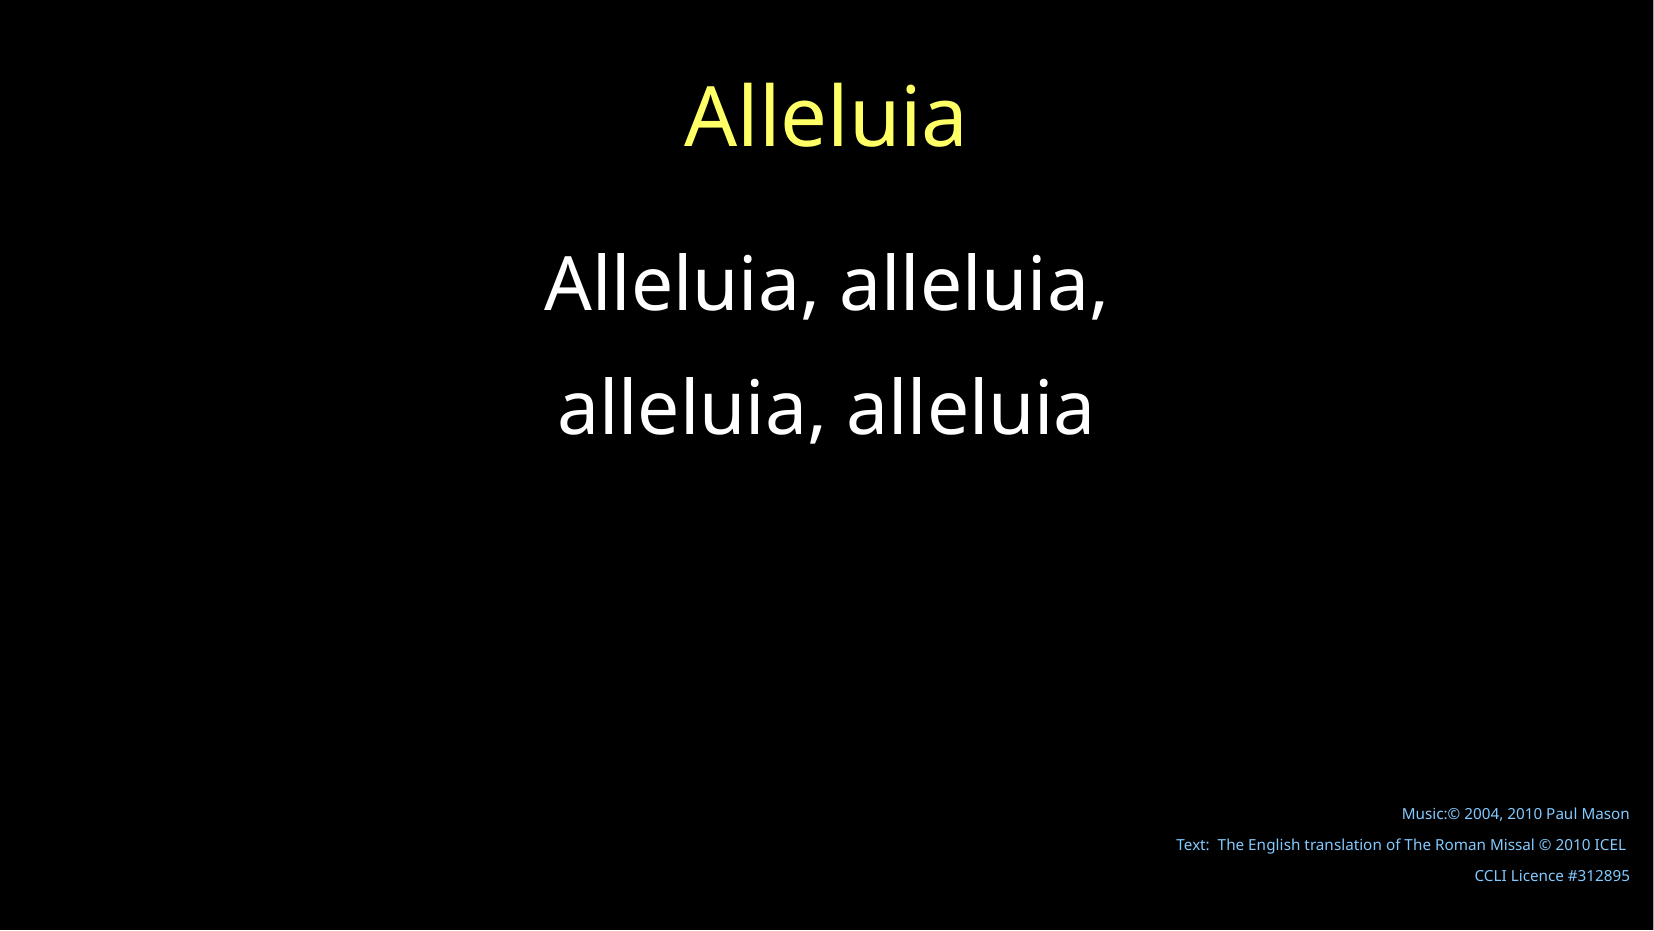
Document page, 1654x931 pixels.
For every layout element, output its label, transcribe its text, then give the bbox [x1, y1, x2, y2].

list Alleluia, alleluia, alleluia, alleluia [0, 230, 1654, 931]
title Alleluia [82, 37, 1571, 193]
text_box Music:© 2004, 2010 Paul Mason Text: The English translation of The Roman Missal © 2010 ICEL CCLI Licence #312895 [35, 803, 1630, 886]
